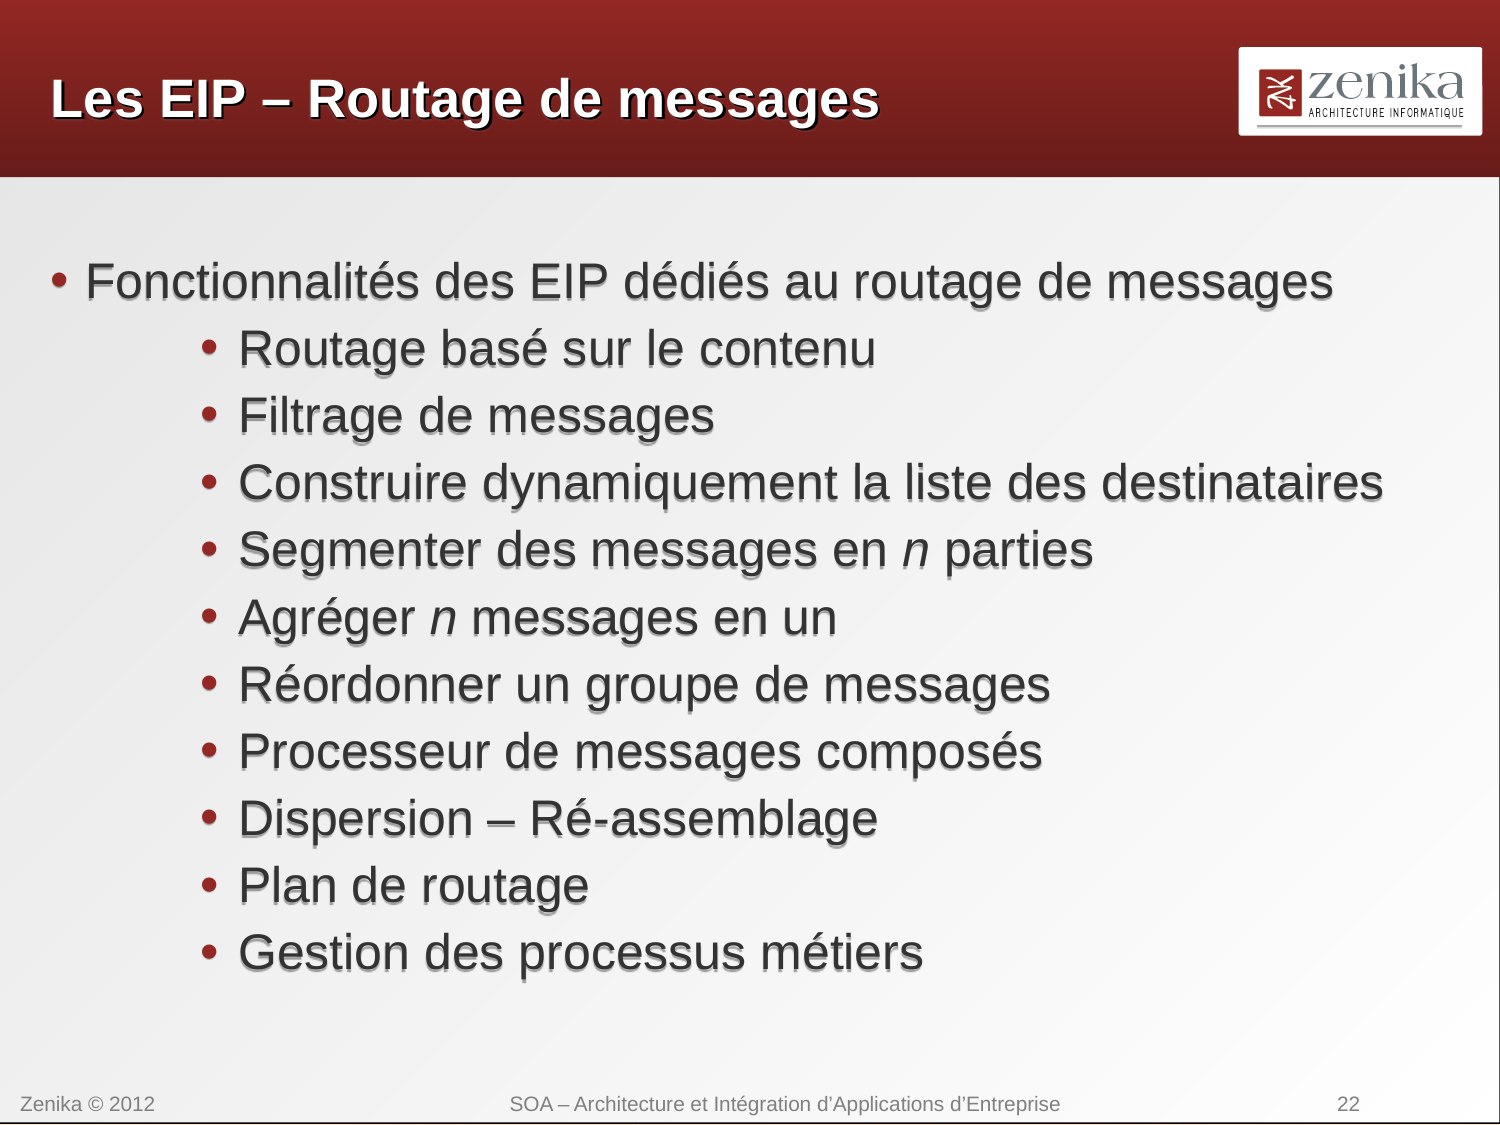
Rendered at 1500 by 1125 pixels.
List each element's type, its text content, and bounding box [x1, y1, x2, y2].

subtitle Fonctionnalités des EIP dédiés au routage de messages Routage basé sur le contenu Filtrage de messages Construire dynamiquement la liste des destinataires Segmenter des messages en n parties Agréger n messages en un Réordonner un groupe de messages Processeur de messages composés Dispersion – Ré-assemblage Plan de routage Gestion des processus métiers [50, 249, 1477, 1064]
title Les EIP – Routage de messages [50, 22, 1206, 172]
